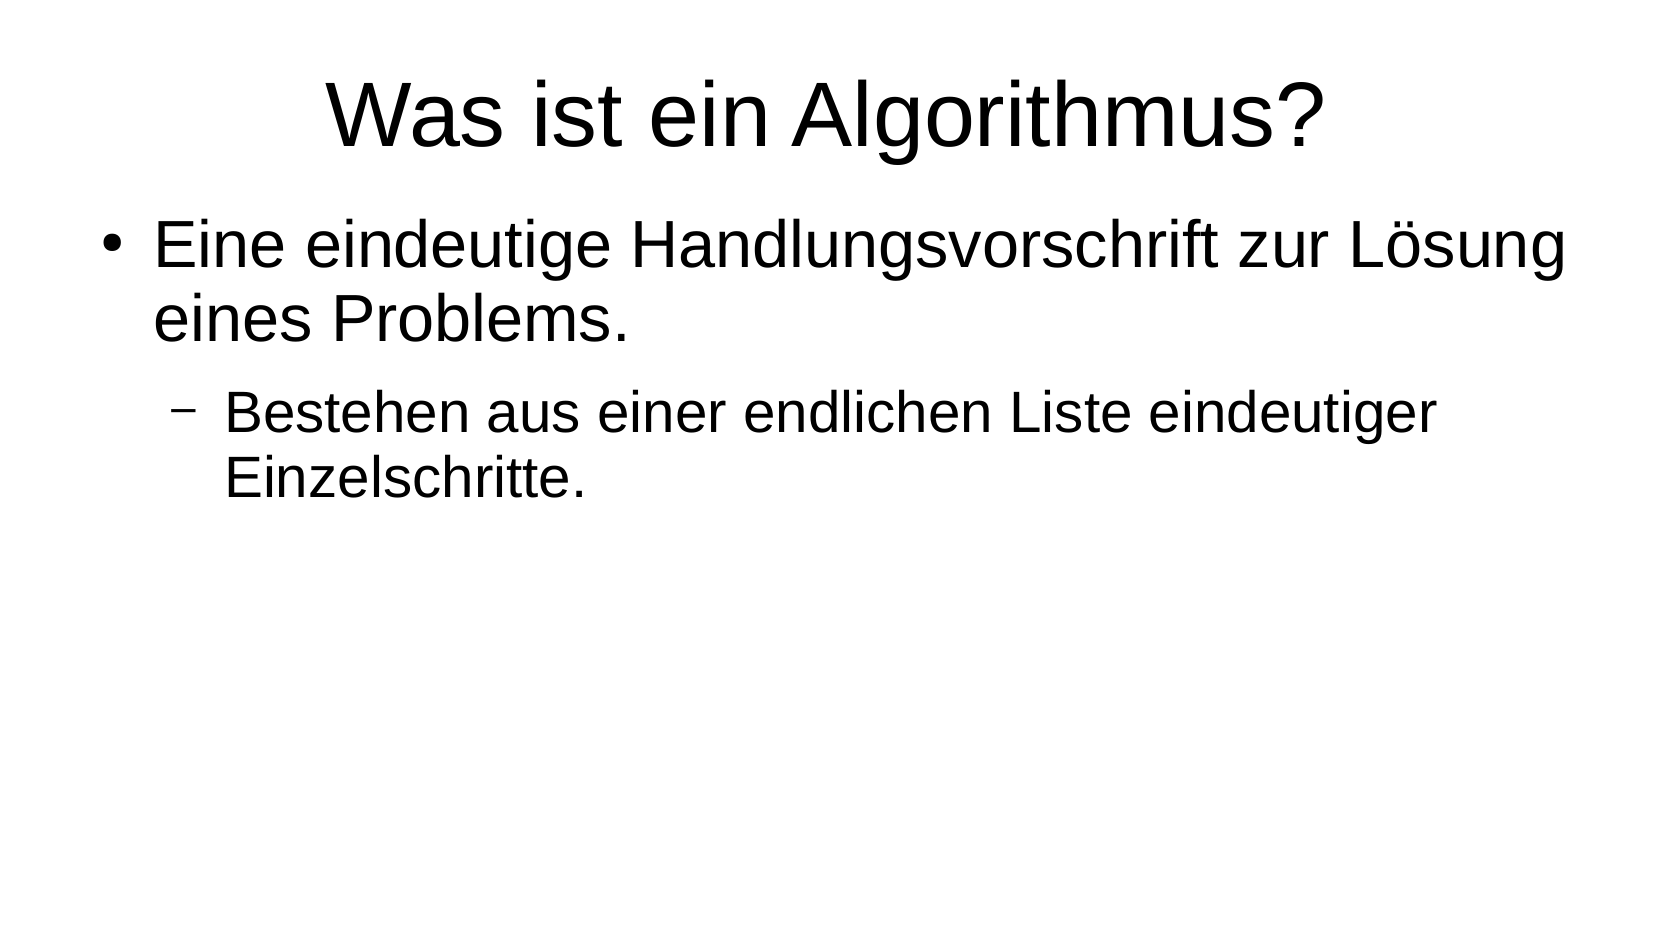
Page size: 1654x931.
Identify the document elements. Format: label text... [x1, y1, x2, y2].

title Was ist ein Algorithmus? [82, 37, 1571, 193]
list Eine eindeutige Handlungsvorschrift zur Lösung eines Problems. Bestehen aus einer endlichen Liste eindeutiger Einzelschritte. [82, 206, 1571, 747]
